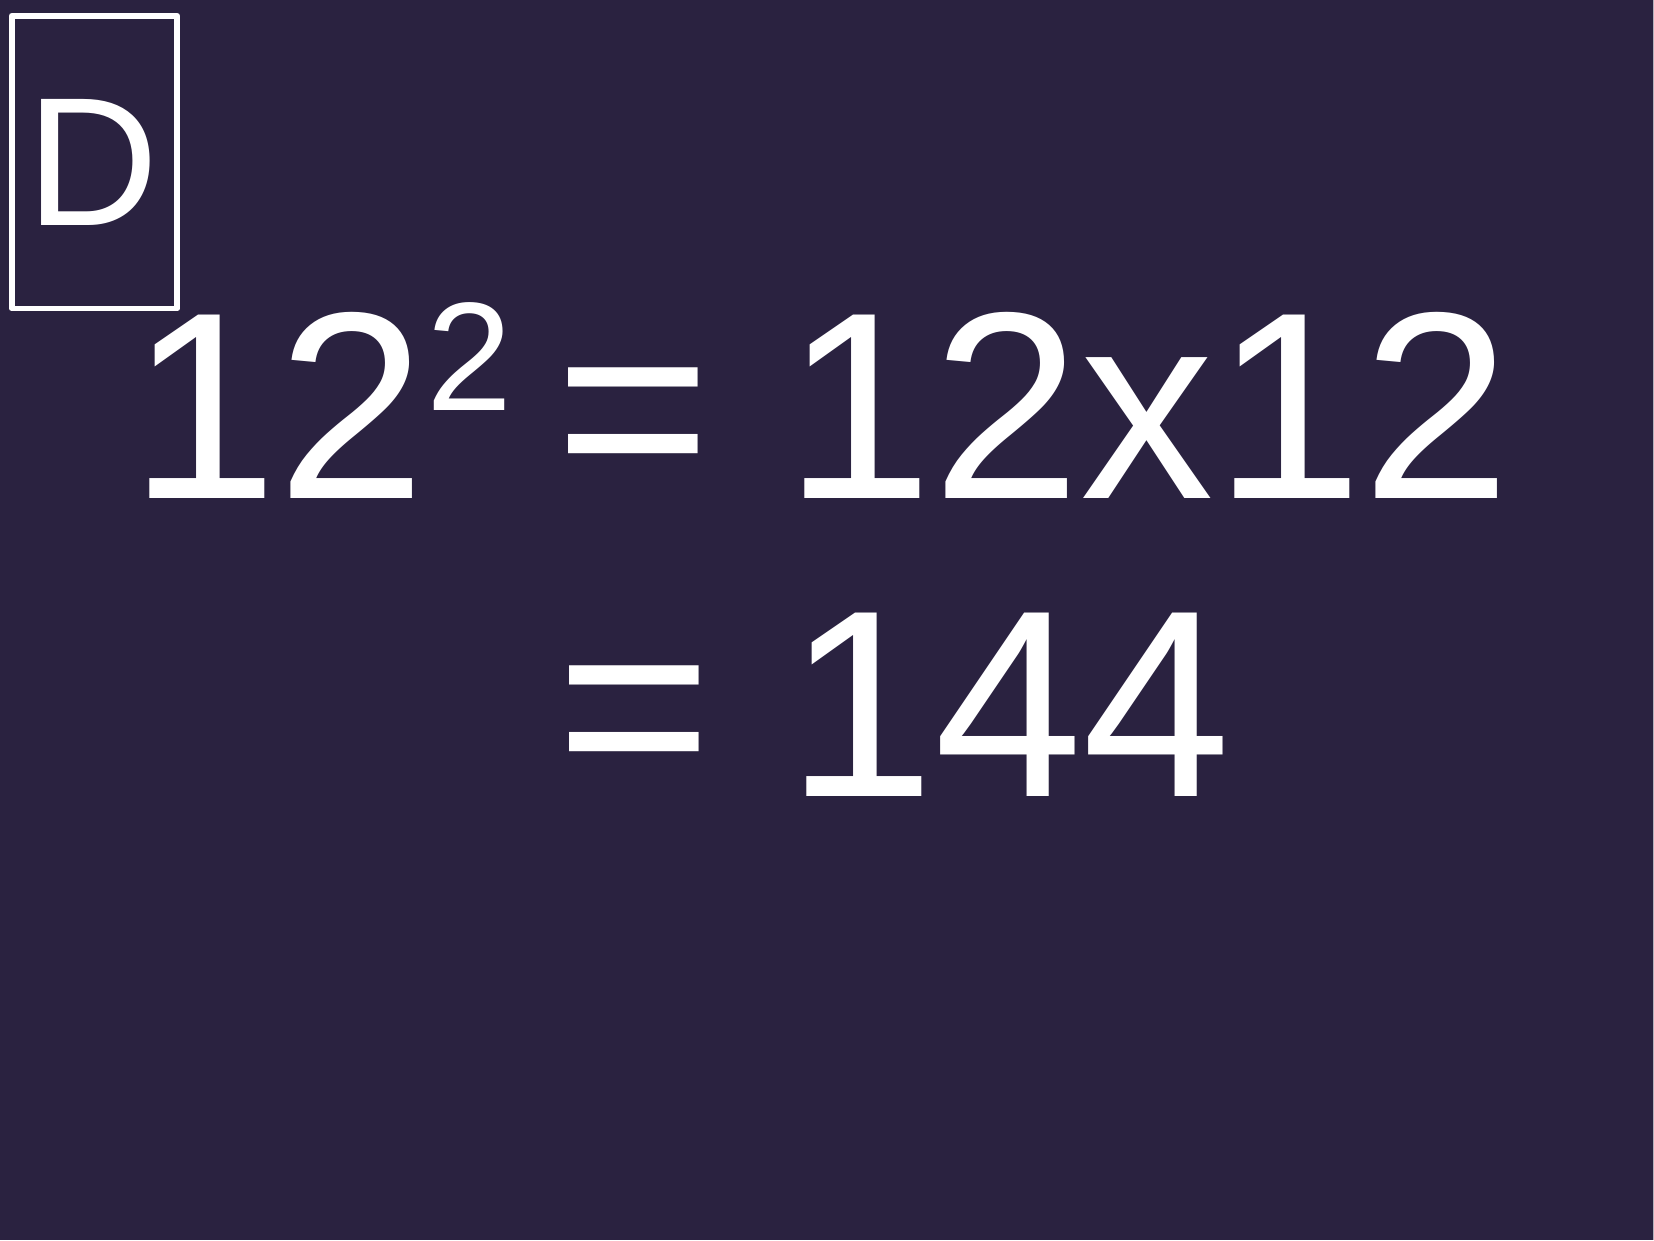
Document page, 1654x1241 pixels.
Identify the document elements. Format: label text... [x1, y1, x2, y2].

title 122 = 12x12 = 144 [0, 256, 1648, 853]
text_box D [11, 15, 178, 256]
